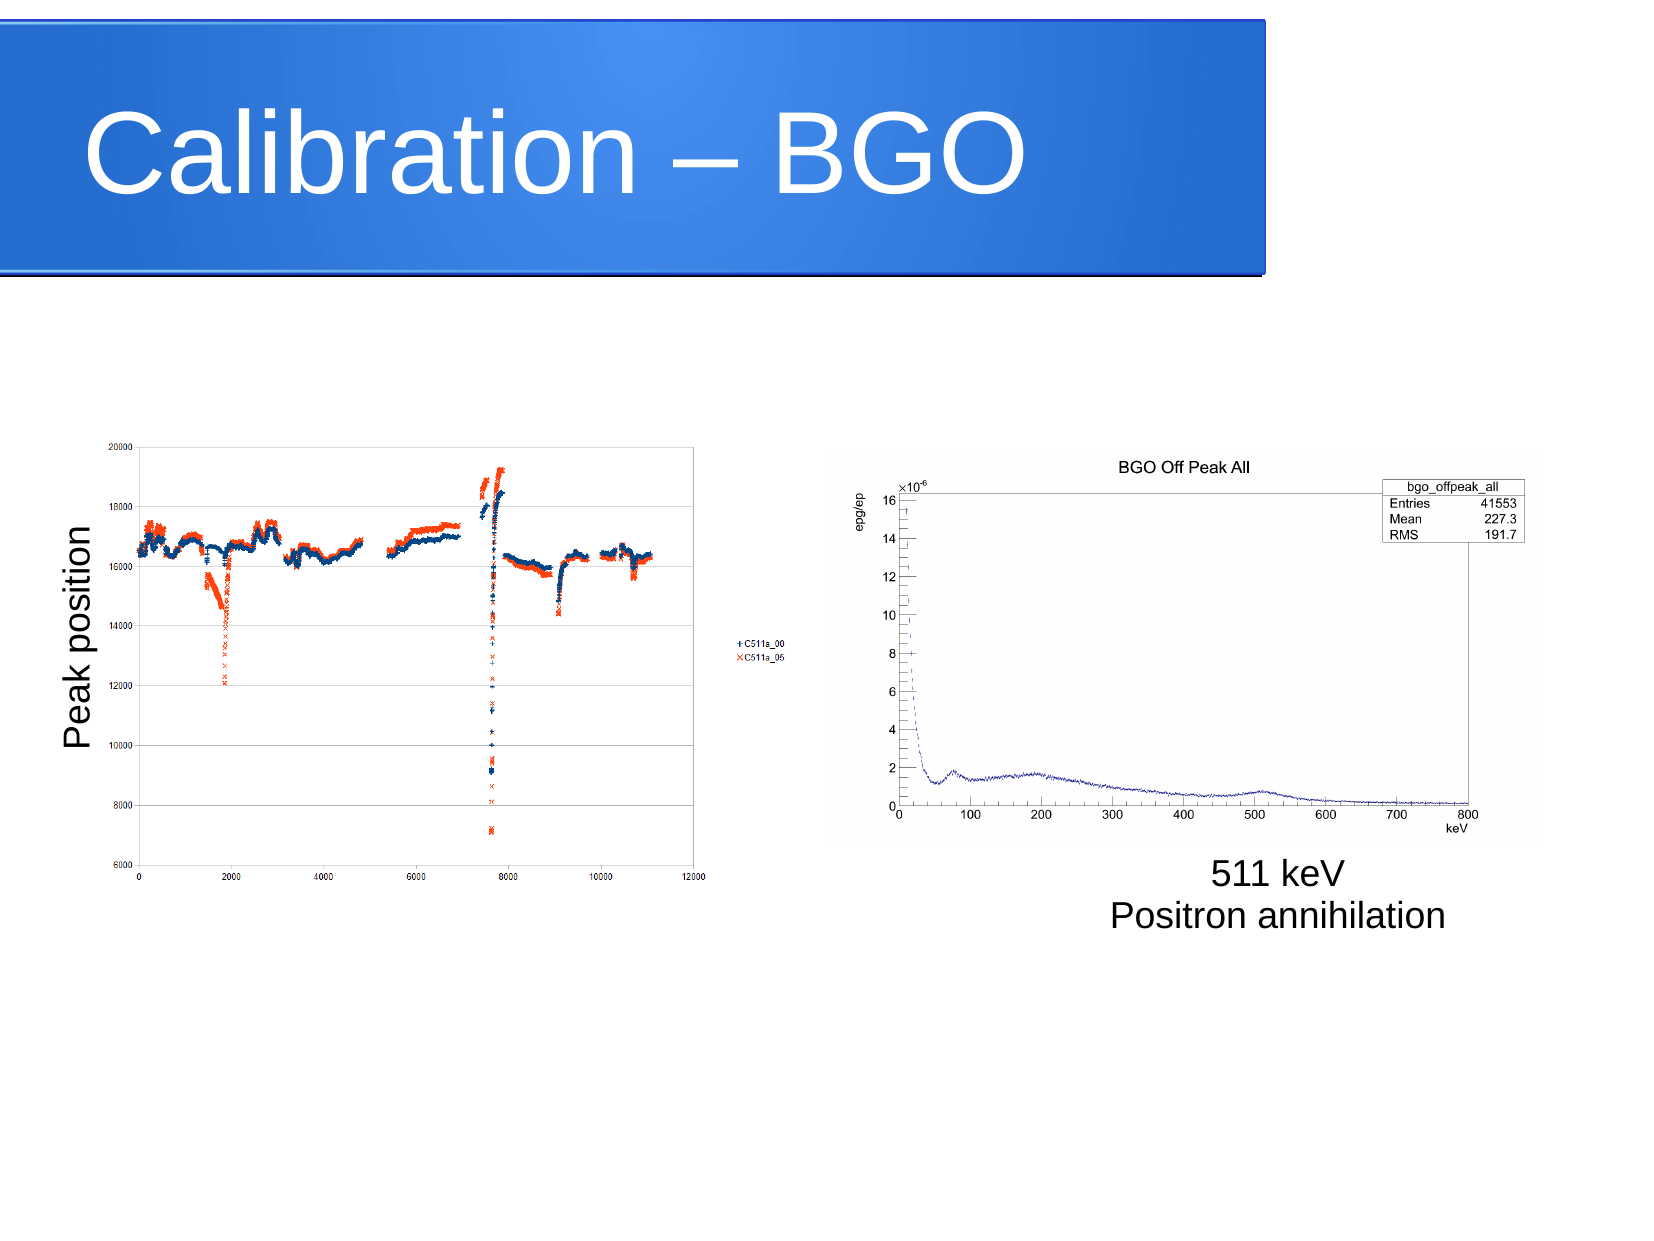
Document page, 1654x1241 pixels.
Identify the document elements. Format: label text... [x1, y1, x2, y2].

title Calibration – BGO [82, 49, 1250, 257]
picture [0, 17, 1270, 282]
picture [828, 454, 1539, 845]
text_box 511 keV Positron annihilation [1095, 844, 1462, 944]
picture [82, 397, 793, 903]
text_box Peak position [48, 510, 106, 766]
